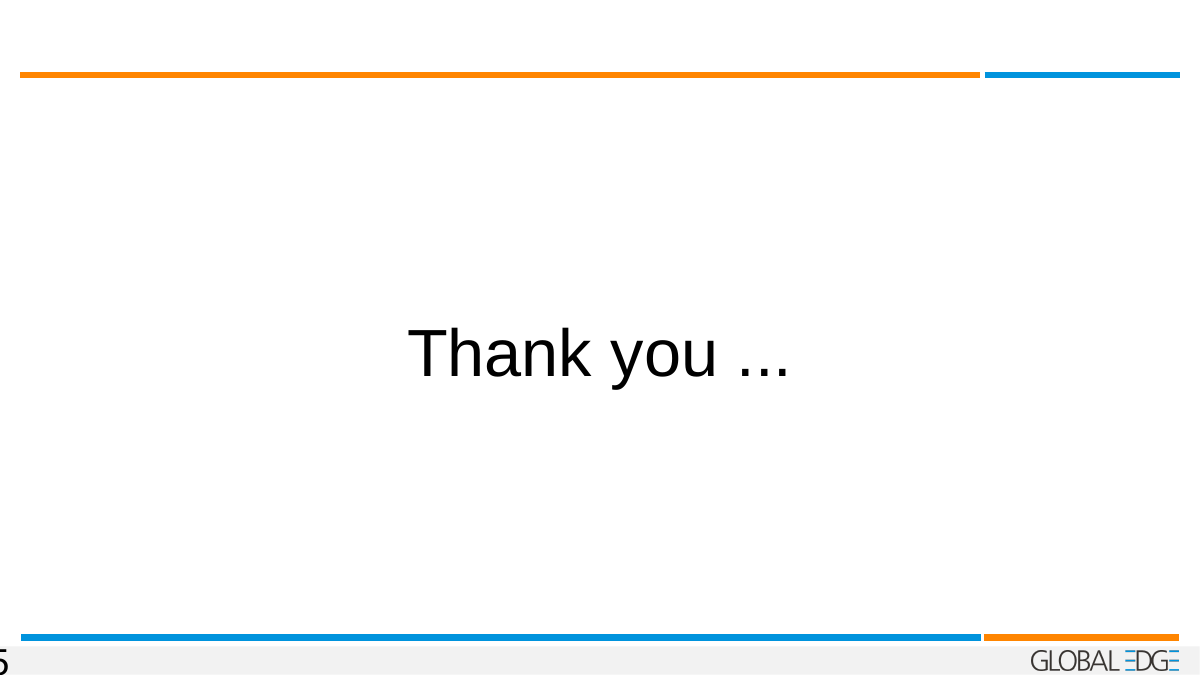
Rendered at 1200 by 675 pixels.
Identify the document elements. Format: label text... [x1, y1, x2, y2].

picture [1031, 650, 1179, 671]
subtitle Thank you ... [60, 157, 1140, 550]
